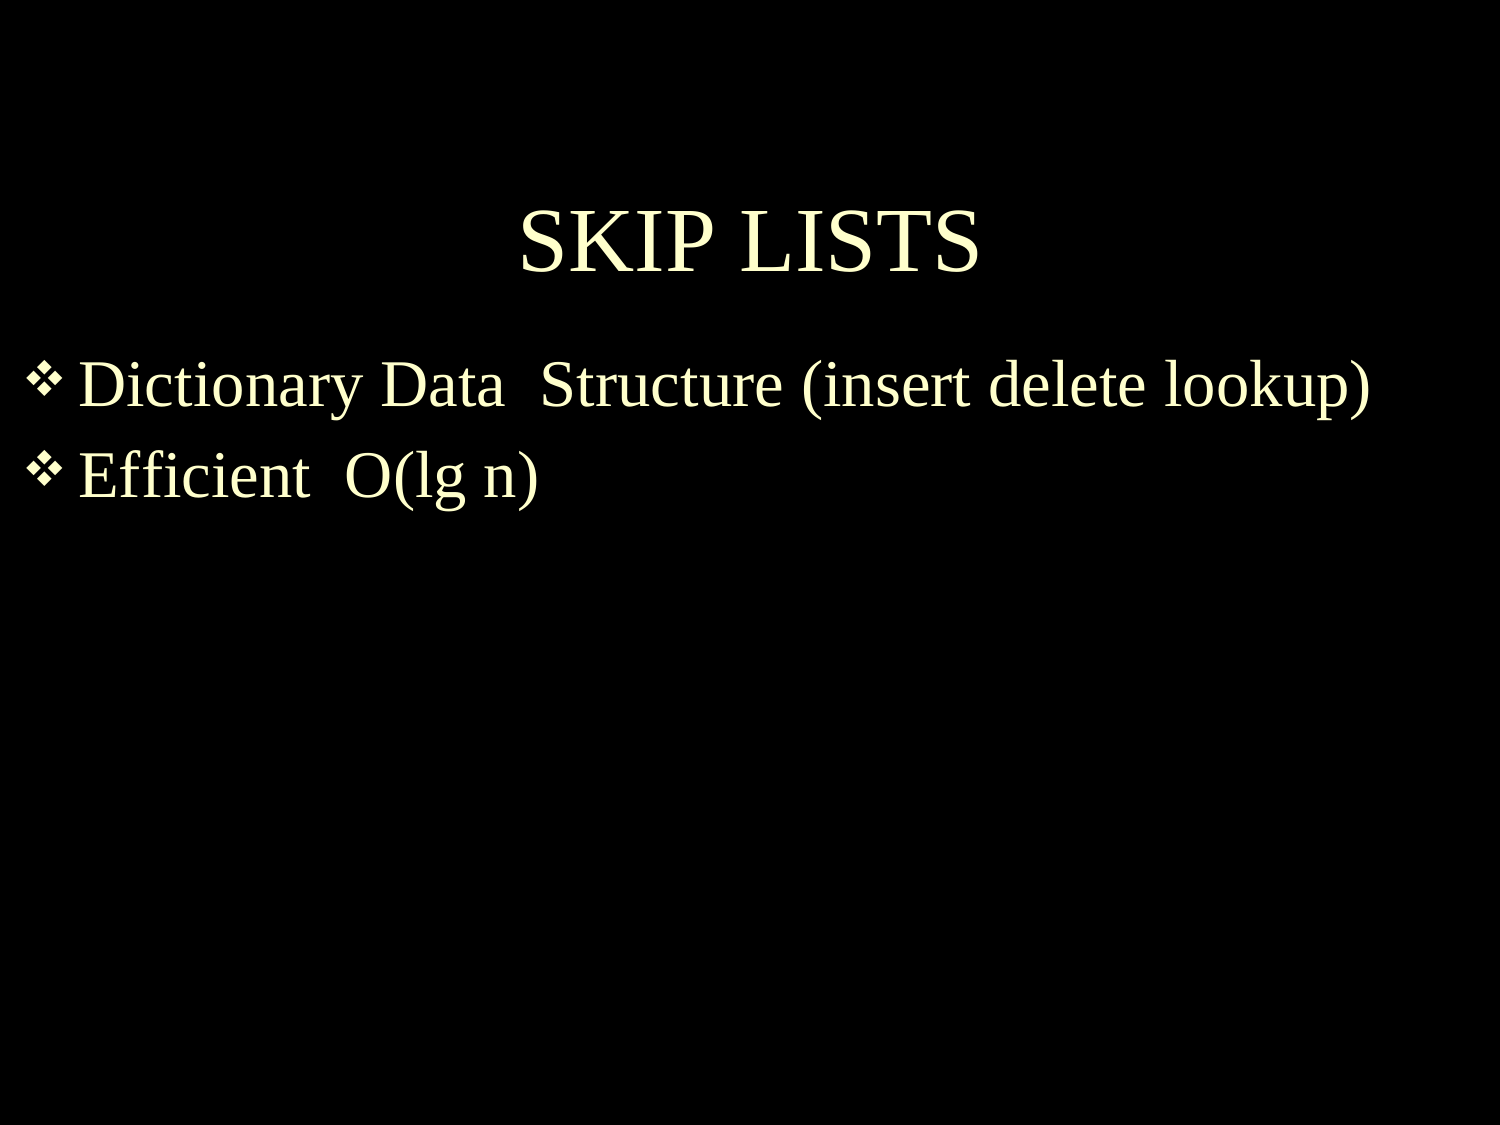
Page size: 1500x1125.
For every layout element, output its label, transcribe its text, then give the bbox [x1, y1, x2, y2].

list Dictionary Data Structure (insert delete lookup) Efficient O(lg n) [22, 347, 1482, 1075]
title SKIP LISTS [22, 145, 1480, 336]
